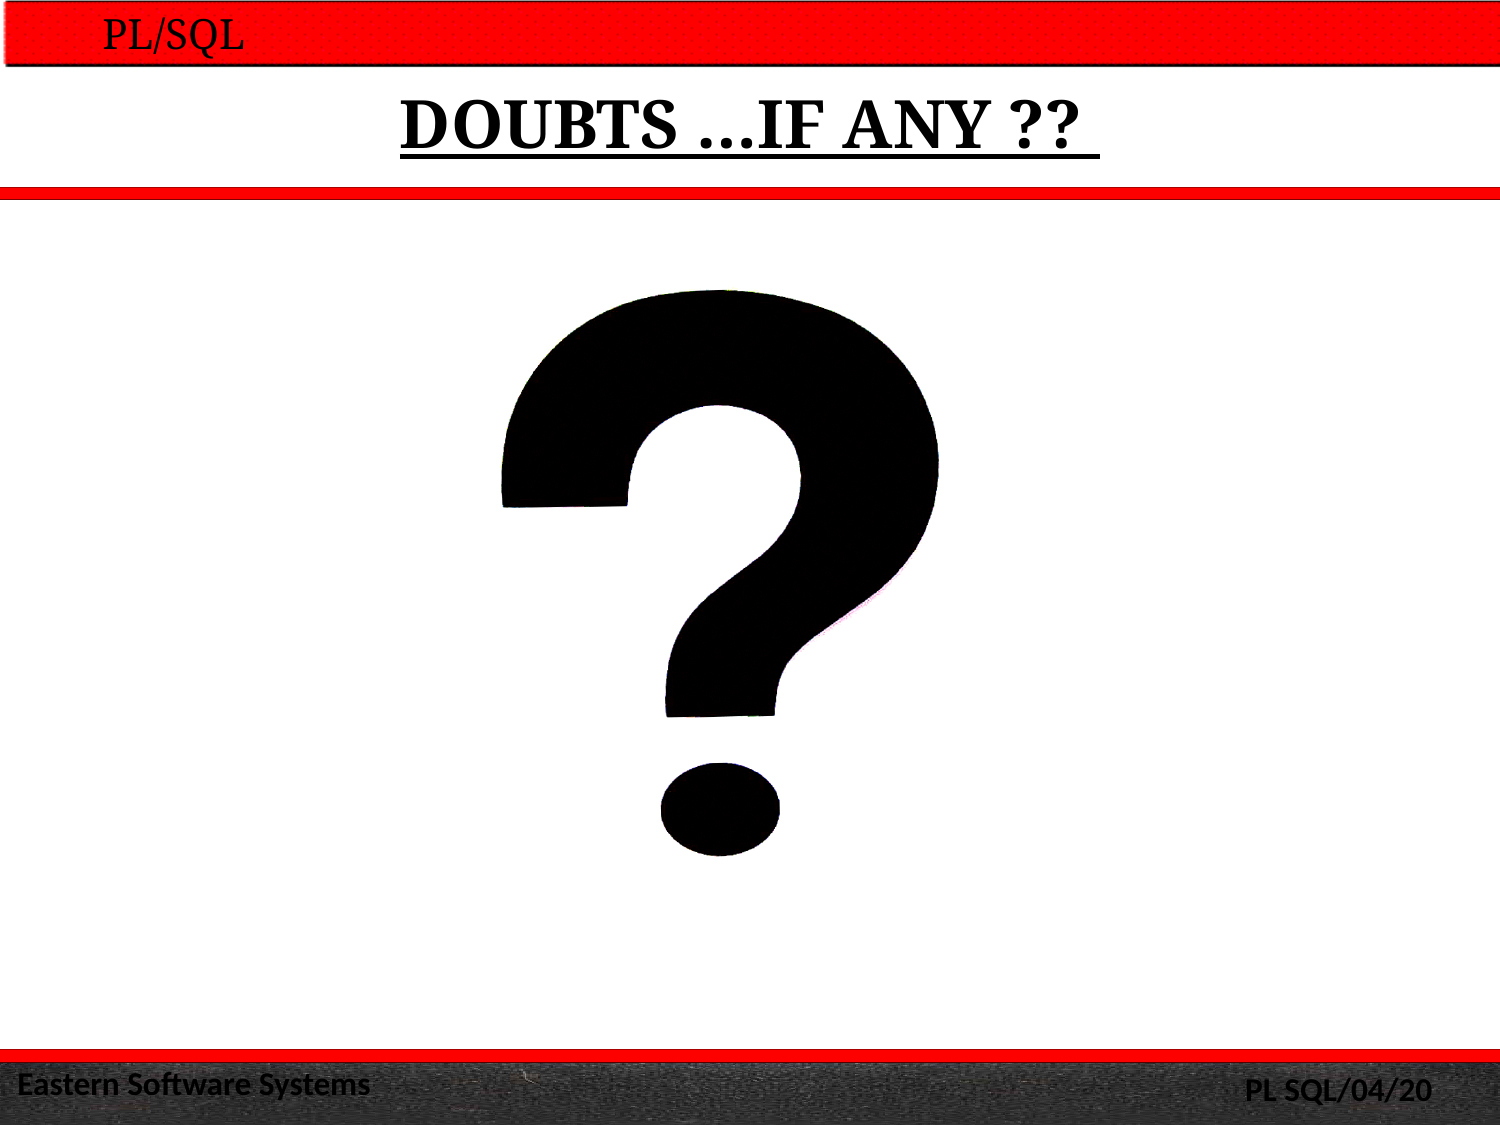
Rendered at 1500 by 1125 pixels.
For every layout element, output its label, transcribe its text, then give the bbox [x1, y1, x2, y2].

picture [0, 0, 1500, 69]
picture [0, 187, 1500, 200]
picture [0, 1049, 1500, 1125]
text_box Eastern Software Systems [2, 1054, 394, 1110]
picture [480, 268, 961, 875]
text_box PL SQL/04/20 [480, 1060, 1500, 1125]
text_box PL/SQL [87, 0, 288, 65]
text_box DOUBTS …IF ANY ?? [0, 74, 1500, 170]
